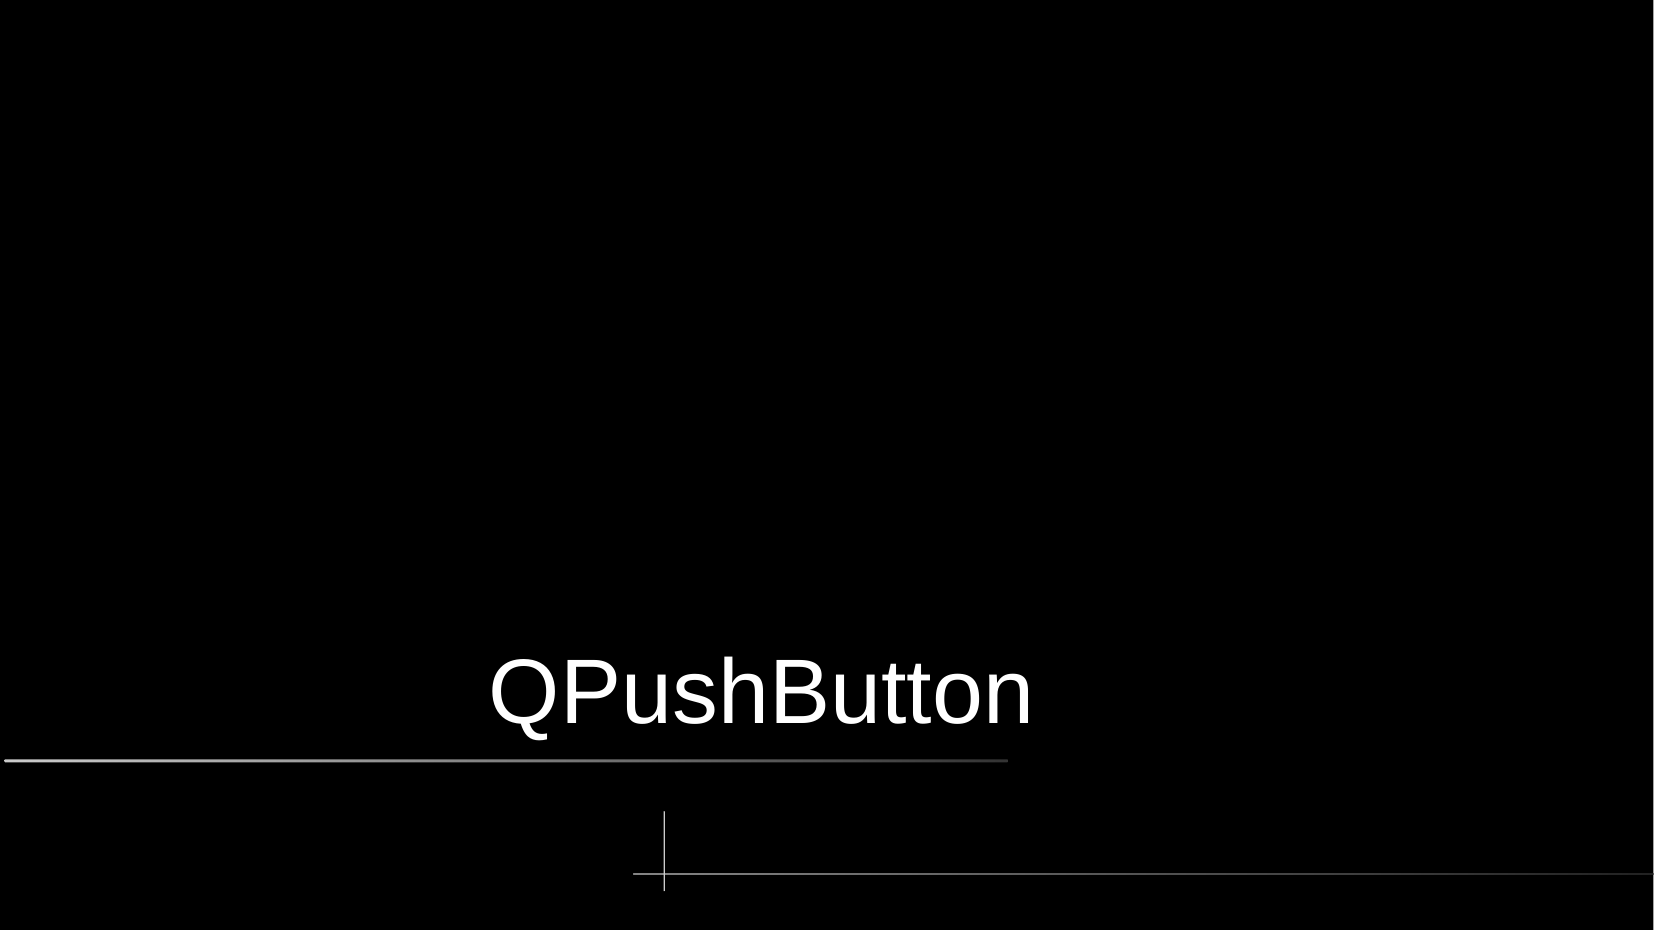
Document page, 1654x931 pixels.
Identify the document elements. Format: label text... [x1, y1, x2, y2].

title QPushButton [23, 637, 1501, 746]
